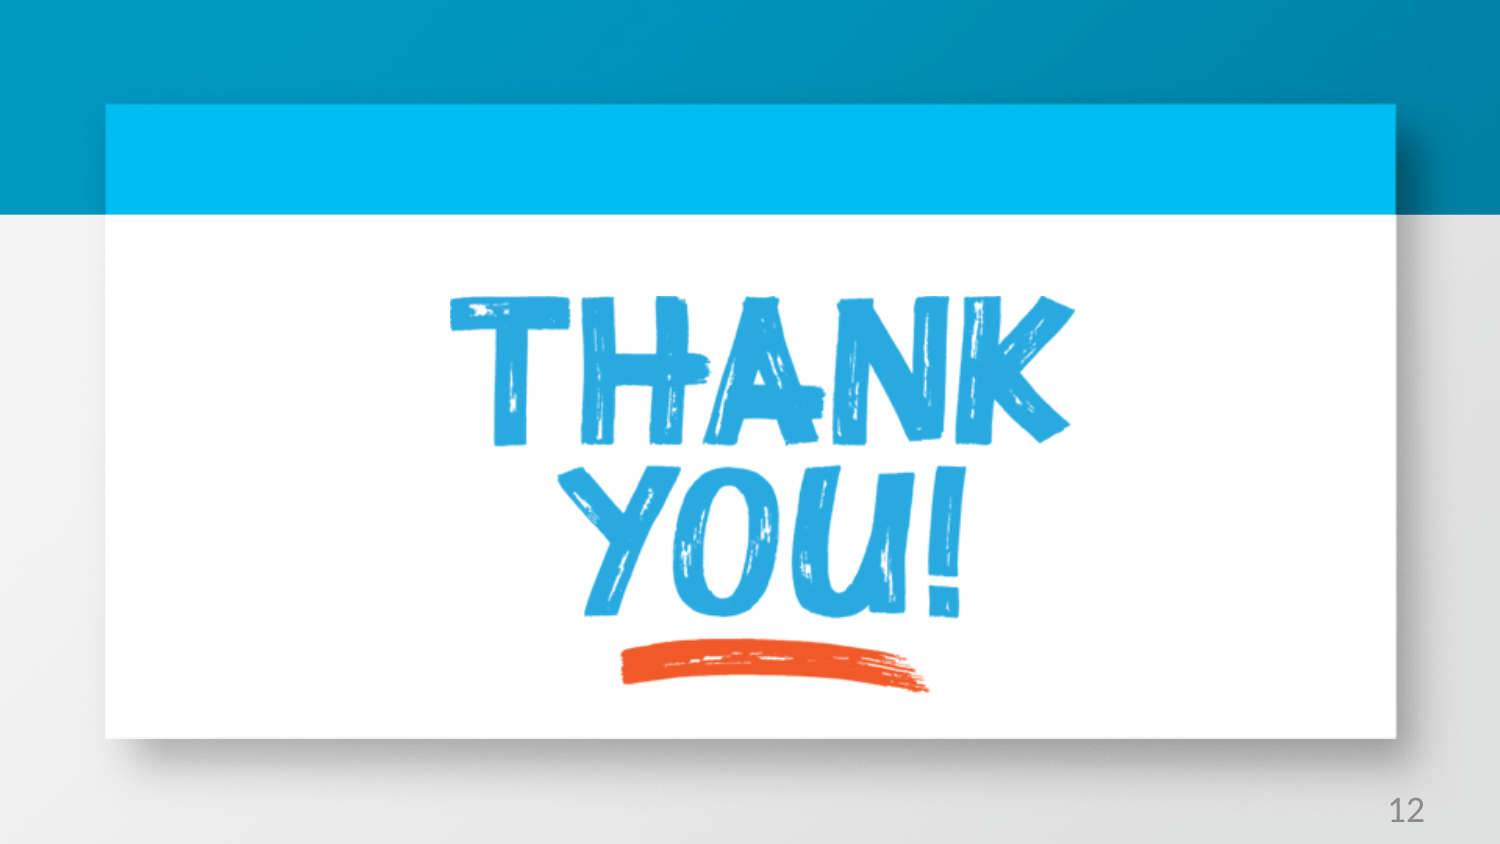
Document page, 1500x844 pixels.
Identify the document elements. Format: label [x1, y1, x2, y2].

picture [0, 215, 1500, 844]
